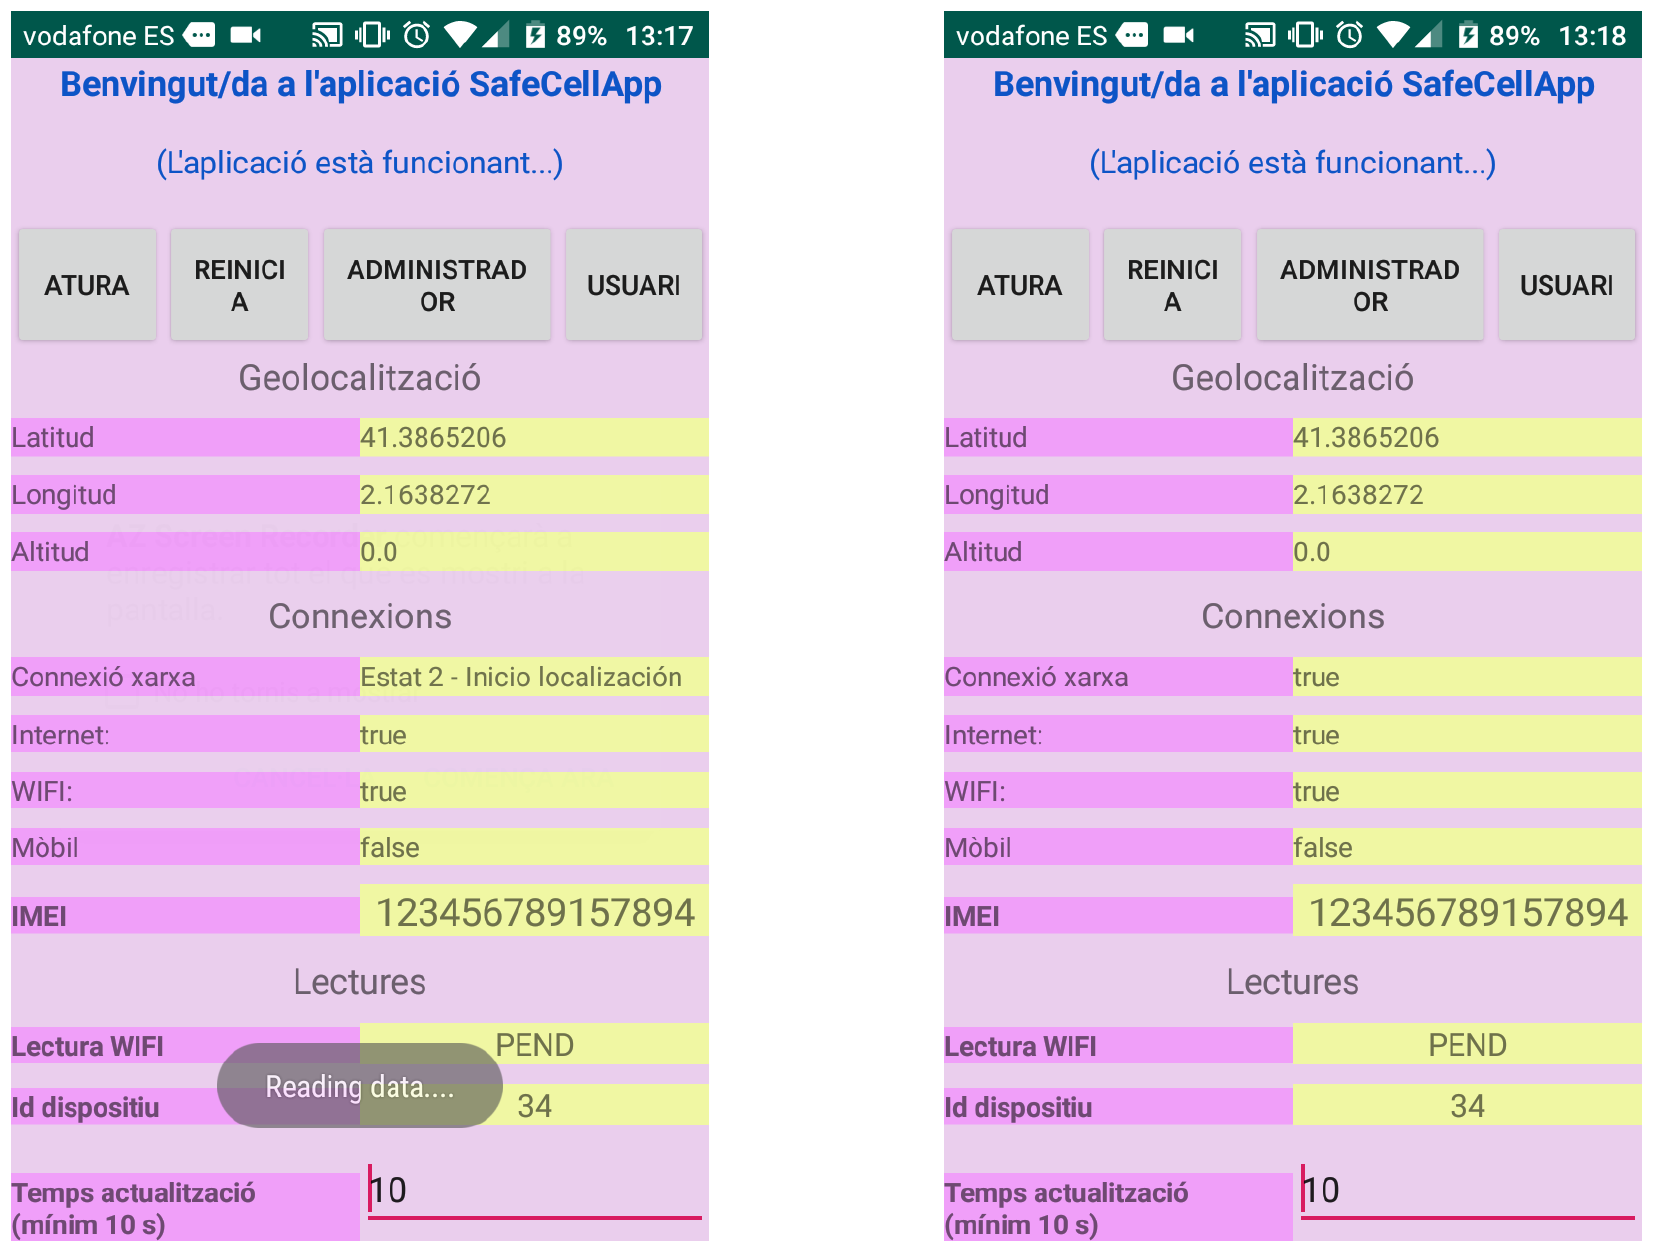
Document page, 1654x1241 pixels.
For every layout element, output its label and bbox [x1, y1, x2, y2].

picture [11, 11, 709, 1241]
picture [944, 11, 1642, 1241]
